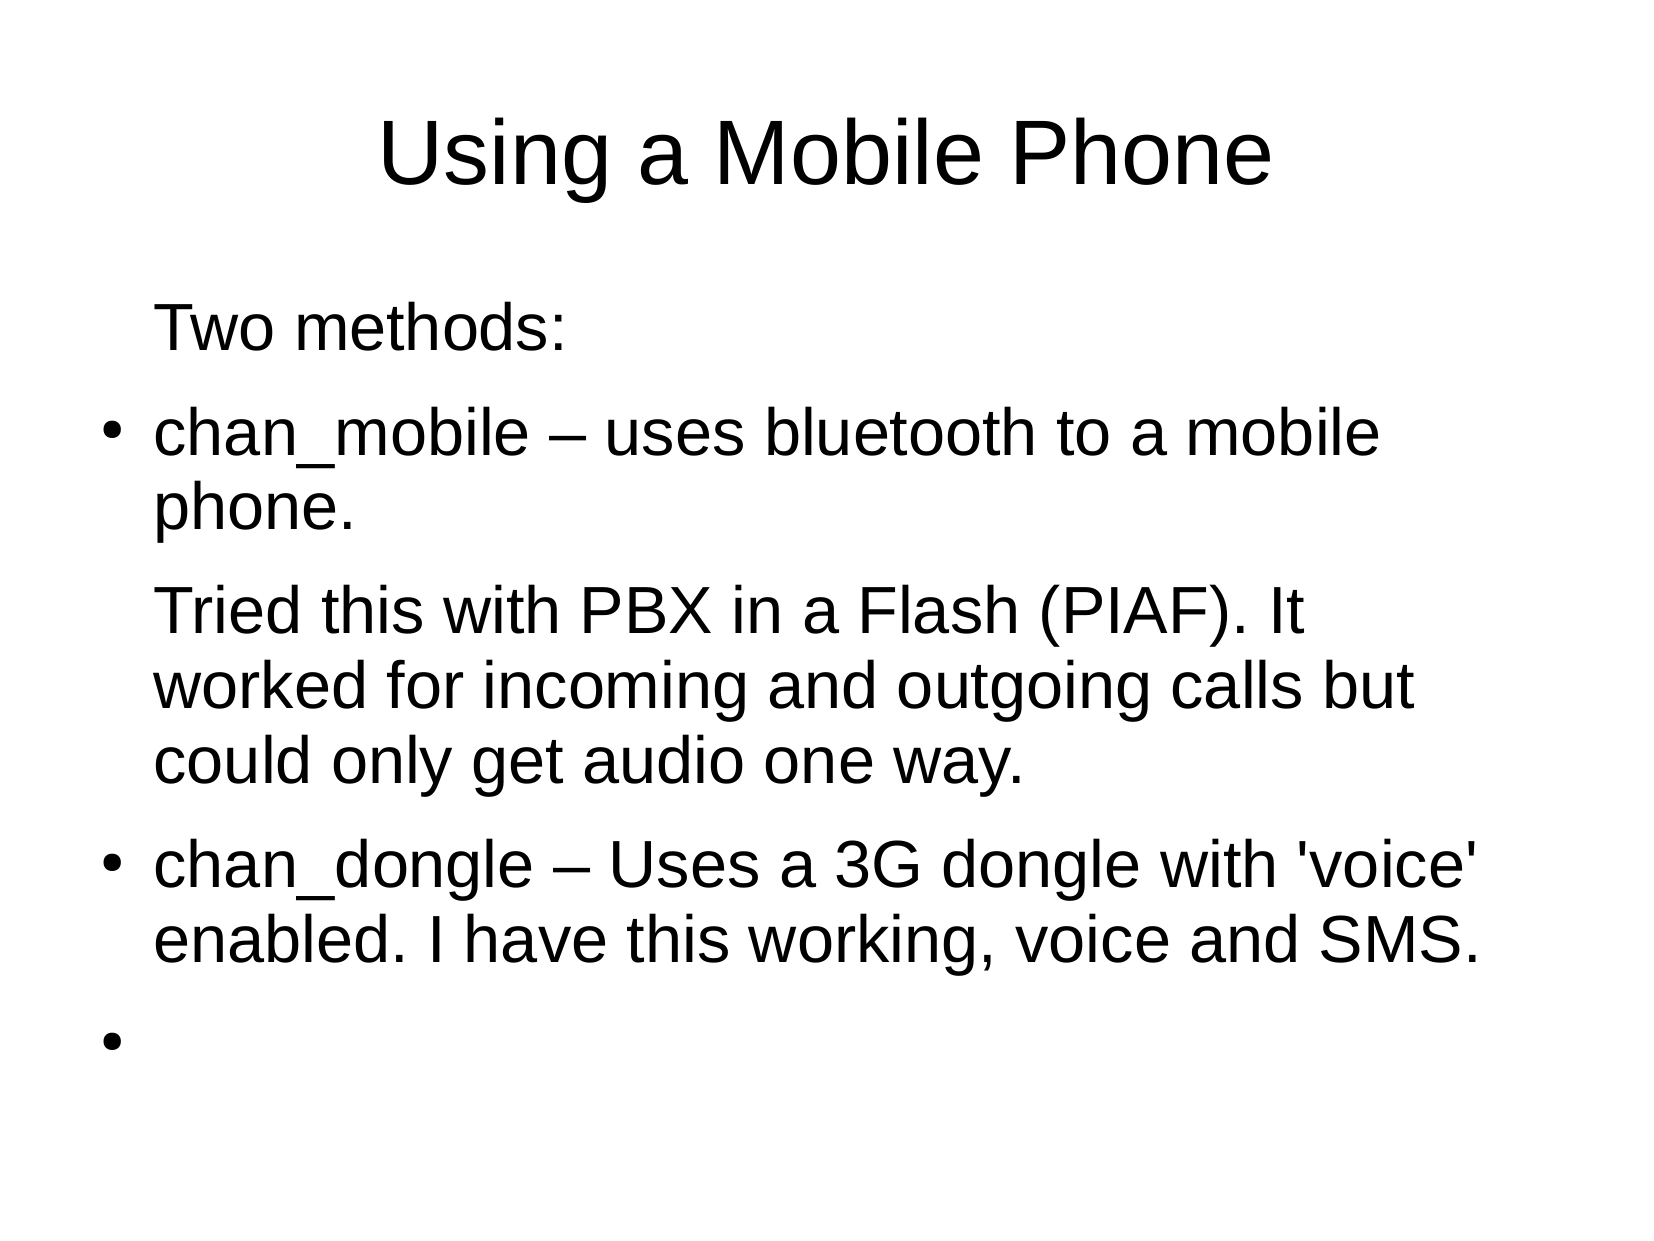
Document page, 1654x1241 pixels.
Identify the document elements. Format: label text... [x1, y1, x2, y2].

title Using a Mobile Phone [82, 49, 1571, 257]
list Two methods: chan_mobile – uses bluetooth to a mobile phone. Tried this with PBX in a Flash (PIAF). It worked for incoming and outgoing calls but could only get audio one way. chan_dongle – Uses a 3G dongle with 'voice' enabled. I have this working, voice and SMS. [82, 290, 1538, 1010]
